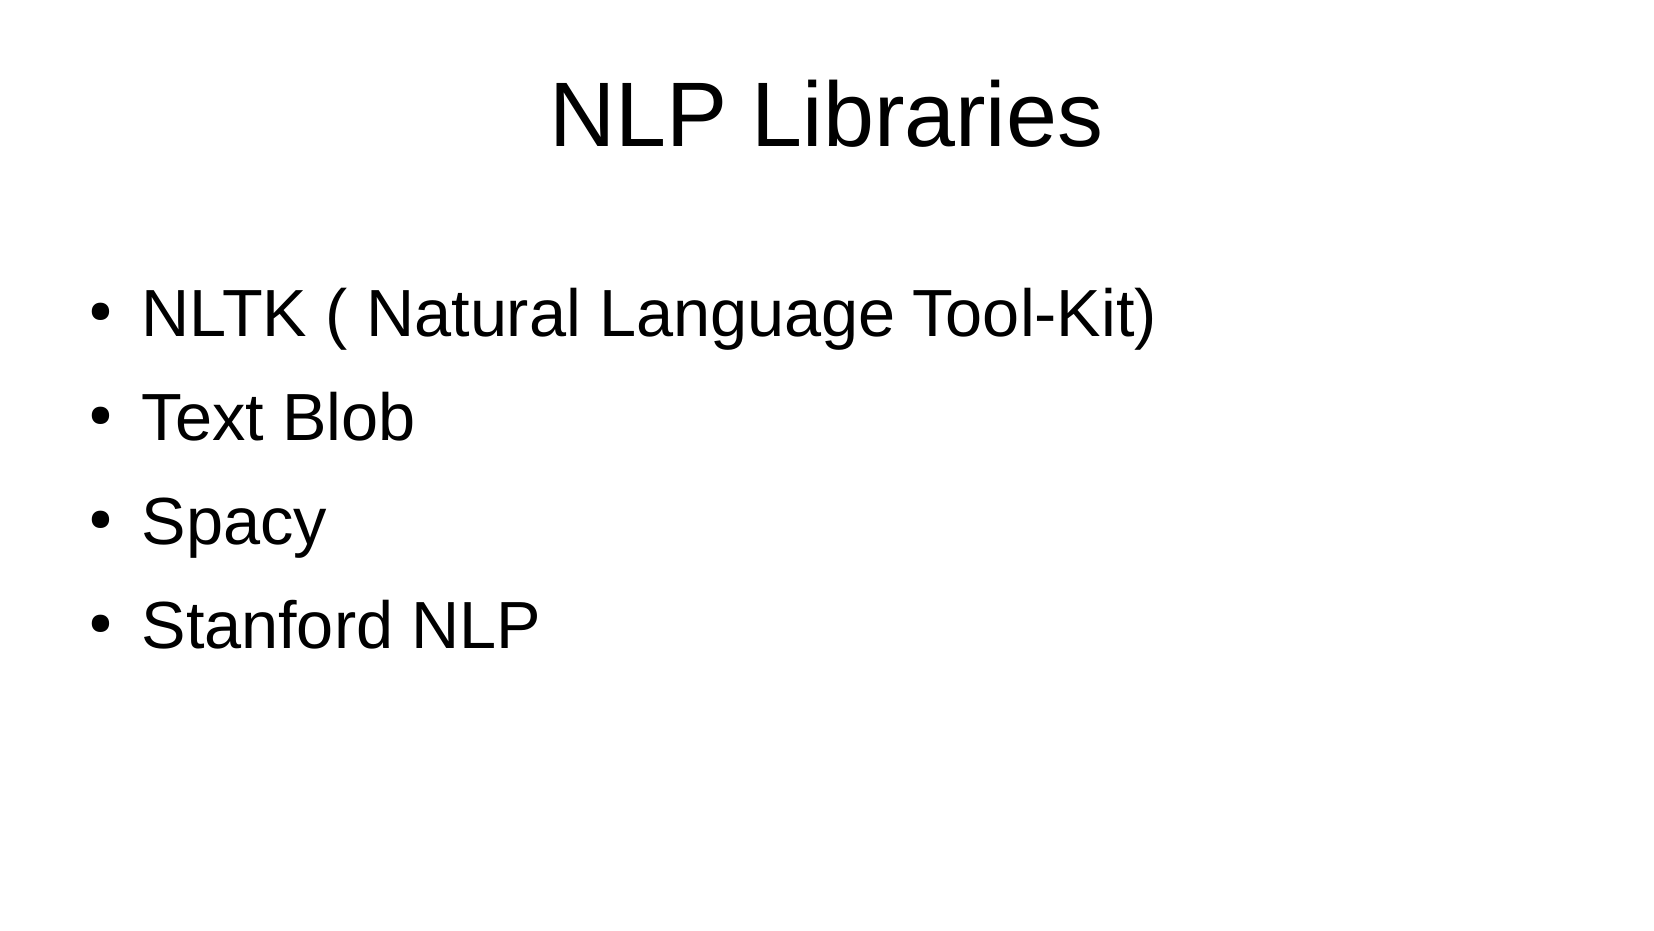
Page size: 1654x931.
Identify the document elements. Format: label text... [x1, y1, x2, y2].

list NLTK ( Natural Language Tool-Kit) Text Blob Spacy Stanford NLP [70, 275, 1559, 815]
title NLP Libraries [82, 37, 1571, 193]
